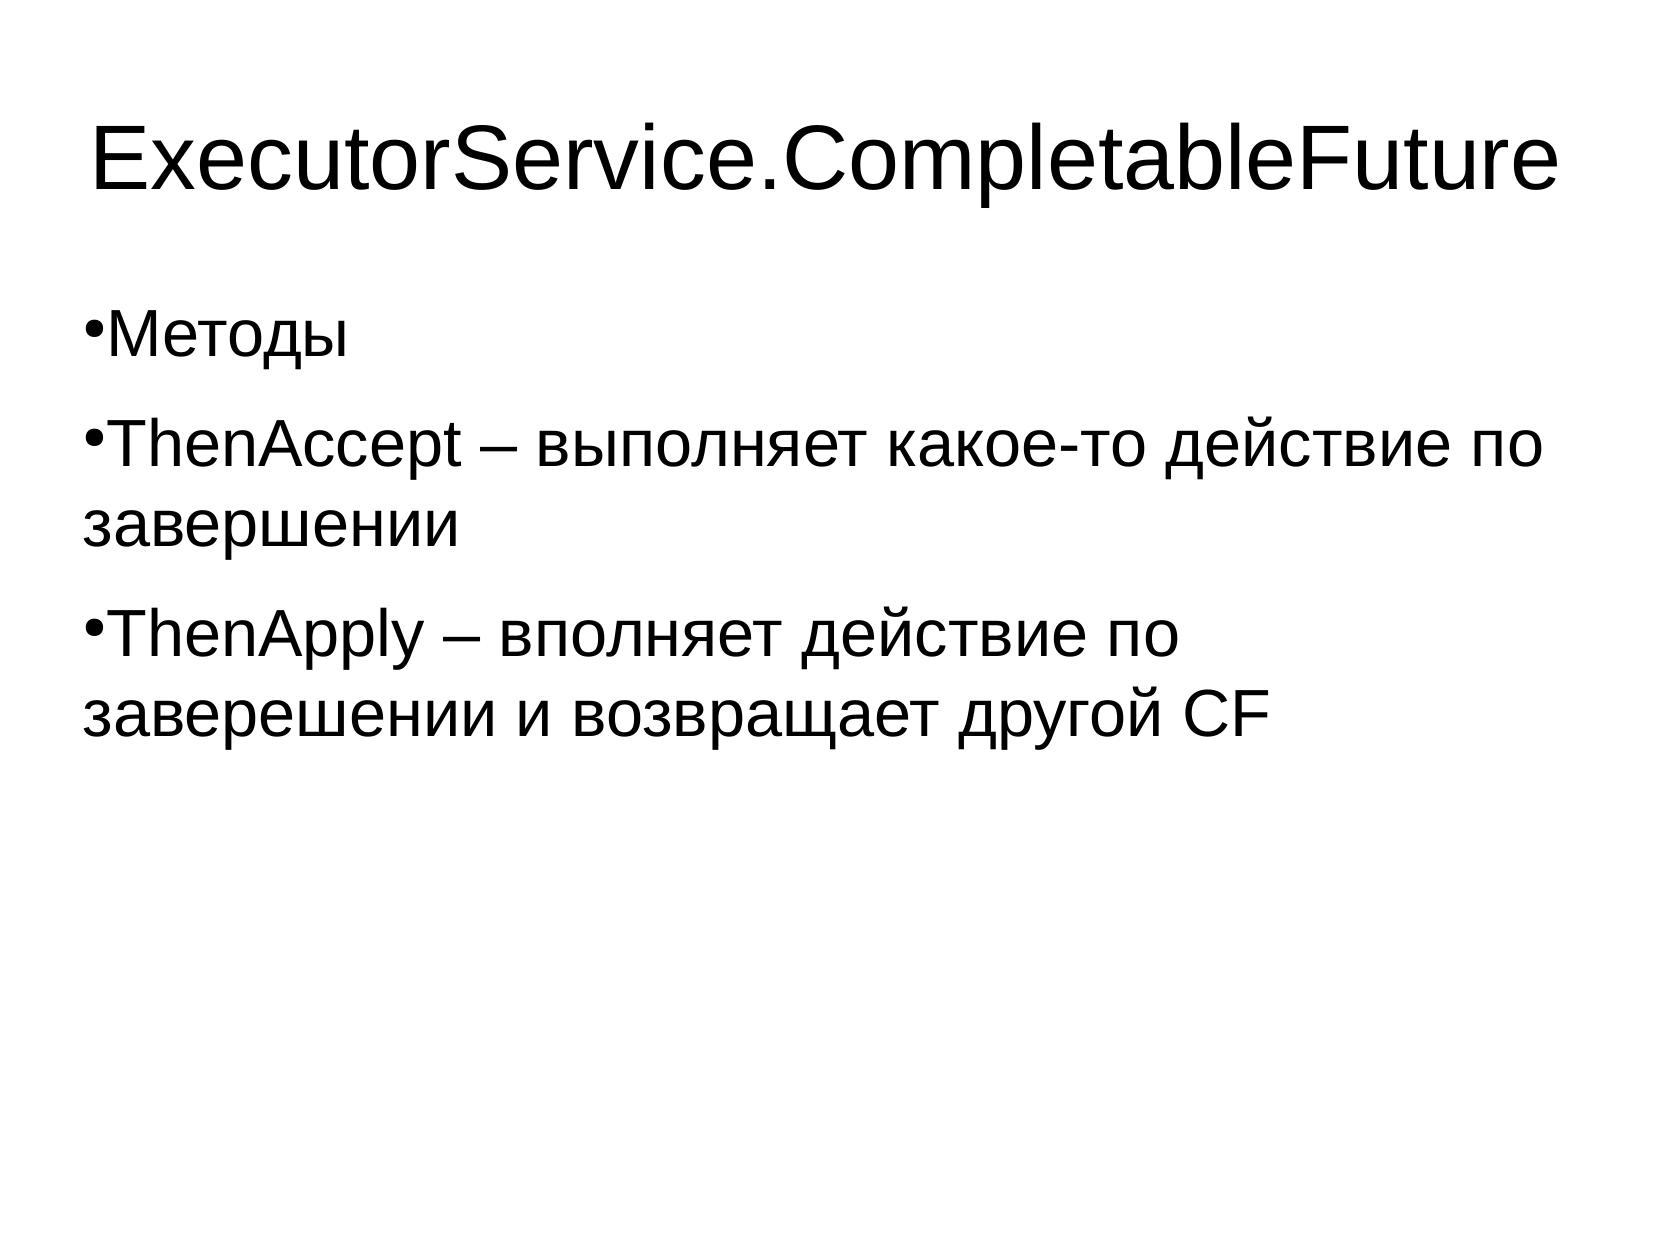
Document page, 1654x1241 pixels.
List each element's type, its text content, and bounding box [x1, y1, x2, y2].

list Методы ThenAccept – выполняет какое-то действие по завершении ThenApply – вполняет действие по заверешении и возвращает другой CF [82, 290, 1571, 1010]
title ExecutorService.CompletableFuture [82, 49, 1571, 257]
